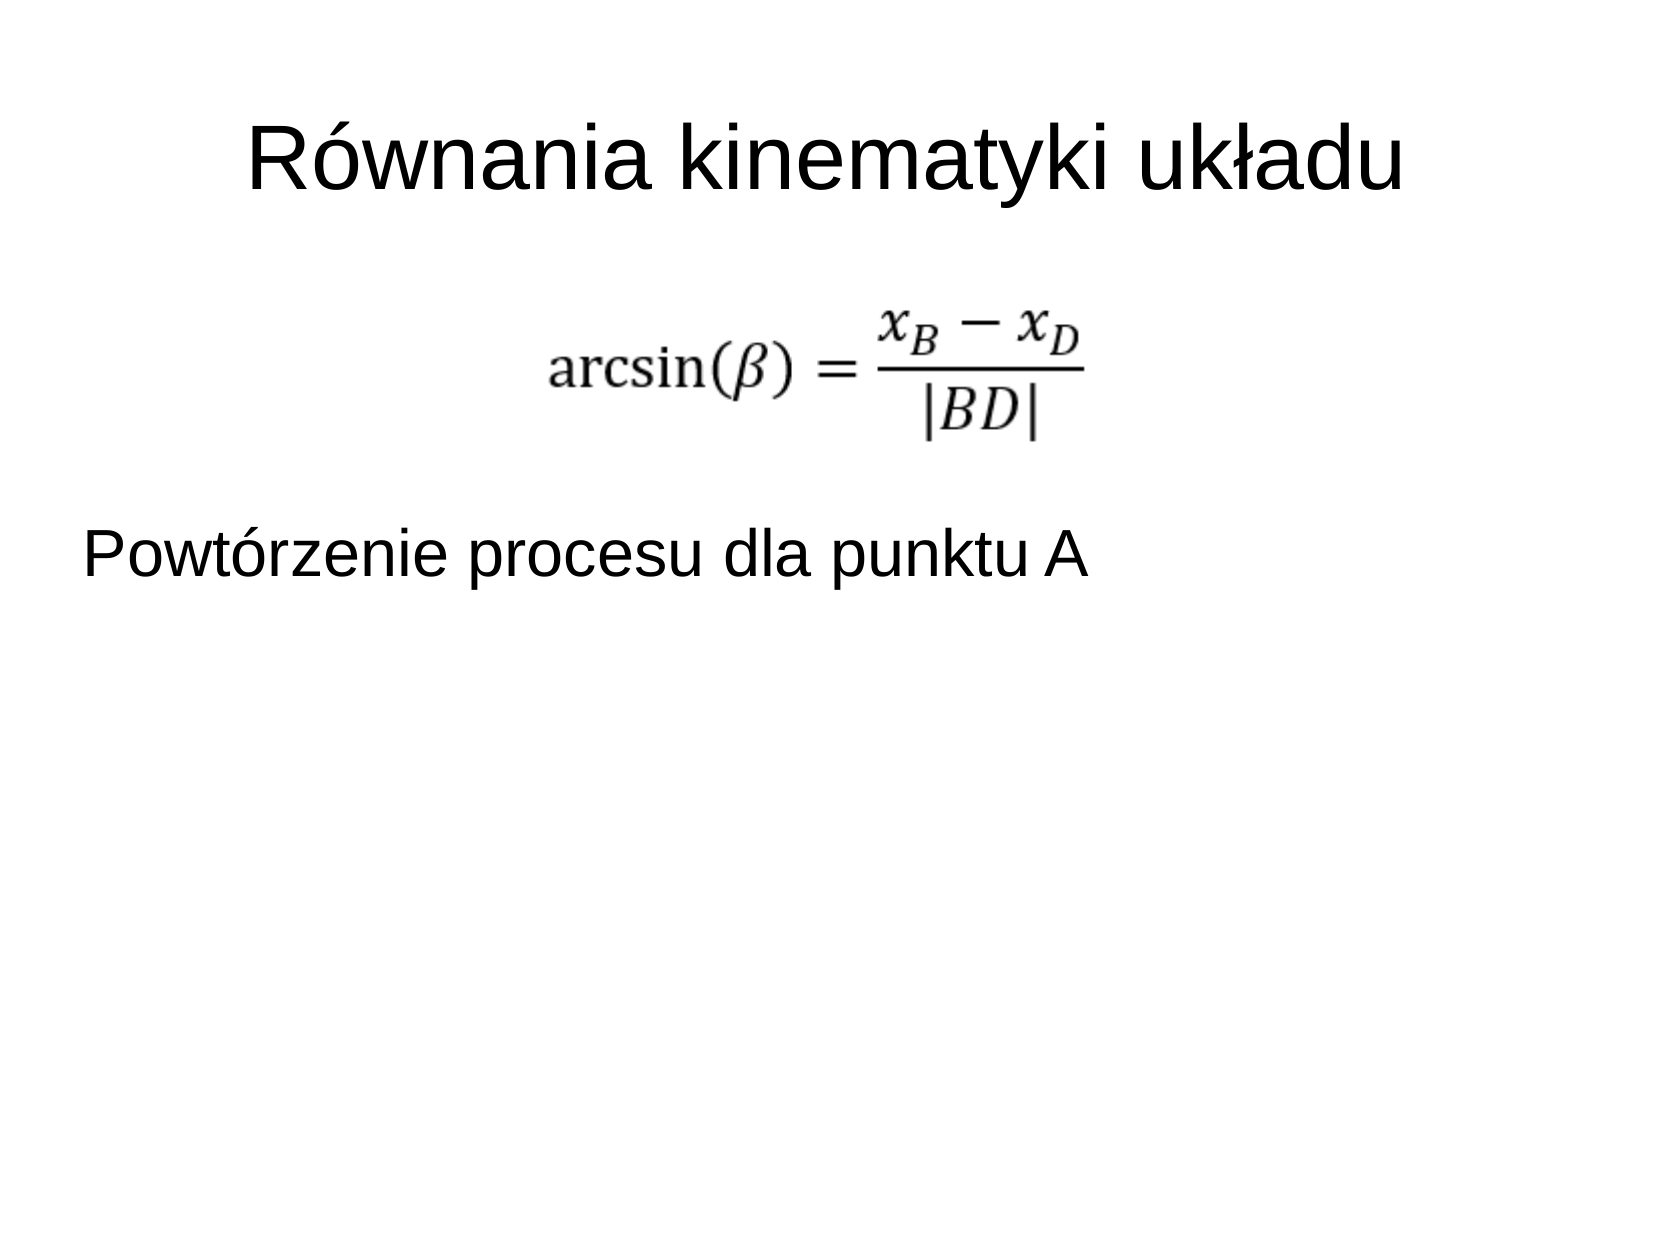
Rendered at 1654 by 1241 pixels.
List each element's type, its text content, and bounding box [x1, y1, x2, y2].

title Równania kinematyki układu [82, 49, 1571, 257]
list Powtórzenie procesu dla punktu A [82, 290, 1571, 1010]
picture [391, 269, 1231, 498]
